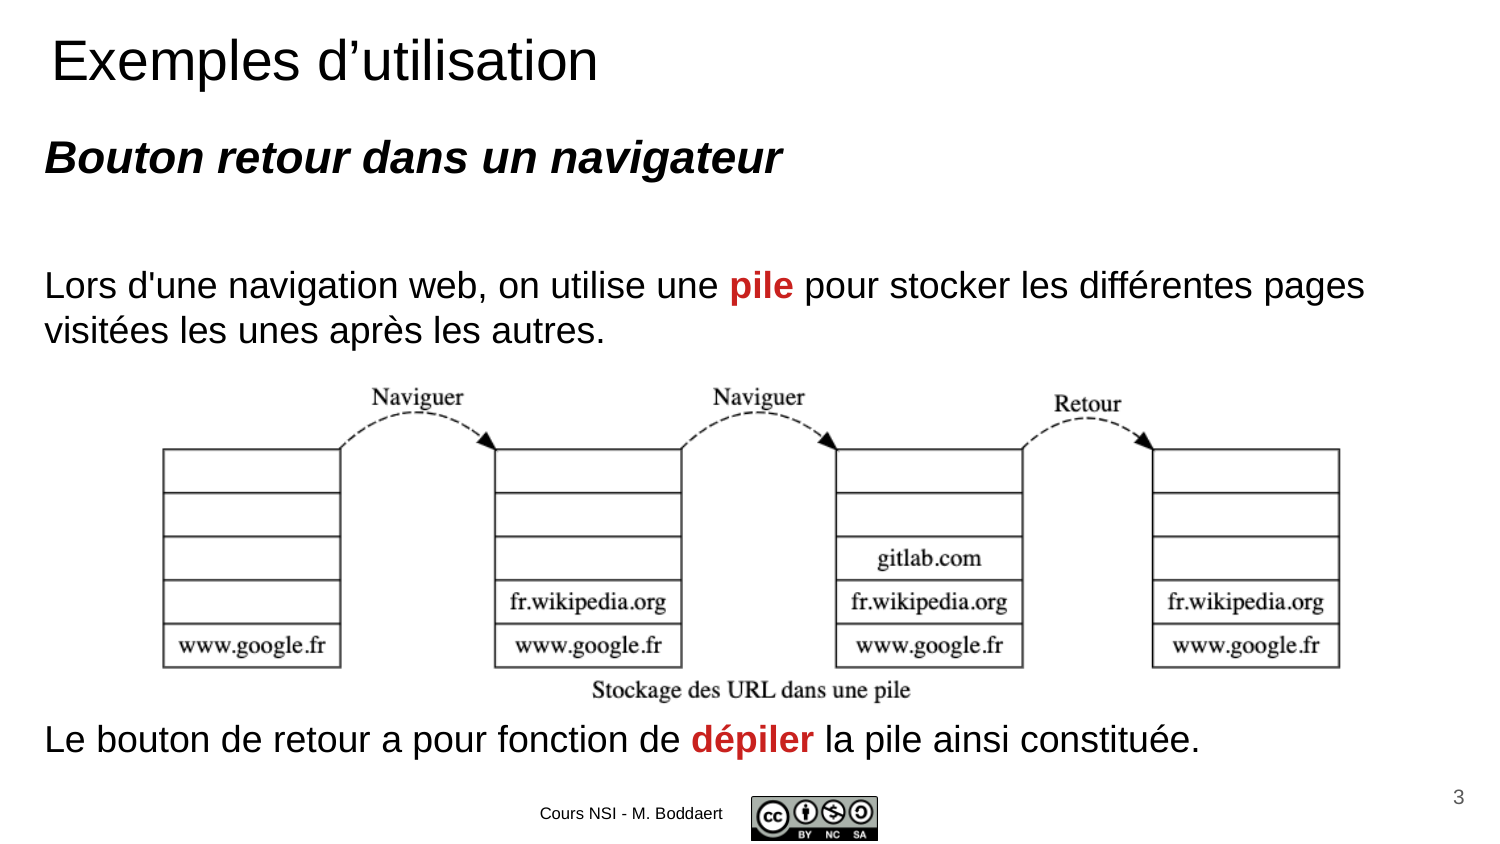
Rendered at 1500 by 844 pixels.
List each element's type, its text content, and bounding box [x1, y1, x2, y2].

text_box Bouton retour dans un navigateur Lors d'une navigation web, on utilise une pile pour stocker les différentes pages visitées les unes après les autres. [29, 120, 1477, 355]
title Exemples d’utilisation [51, 13, 1449, 108]
picture [156, 376, 1347, 719]
picture [751, 796, 878, 841]
slide_number <numéro> [1389, 764, 1480, 830]
text_box Le bouton de retour a pour fonction de dépiler la pile ainsi constituée. [29, 711, 1259, 770]
